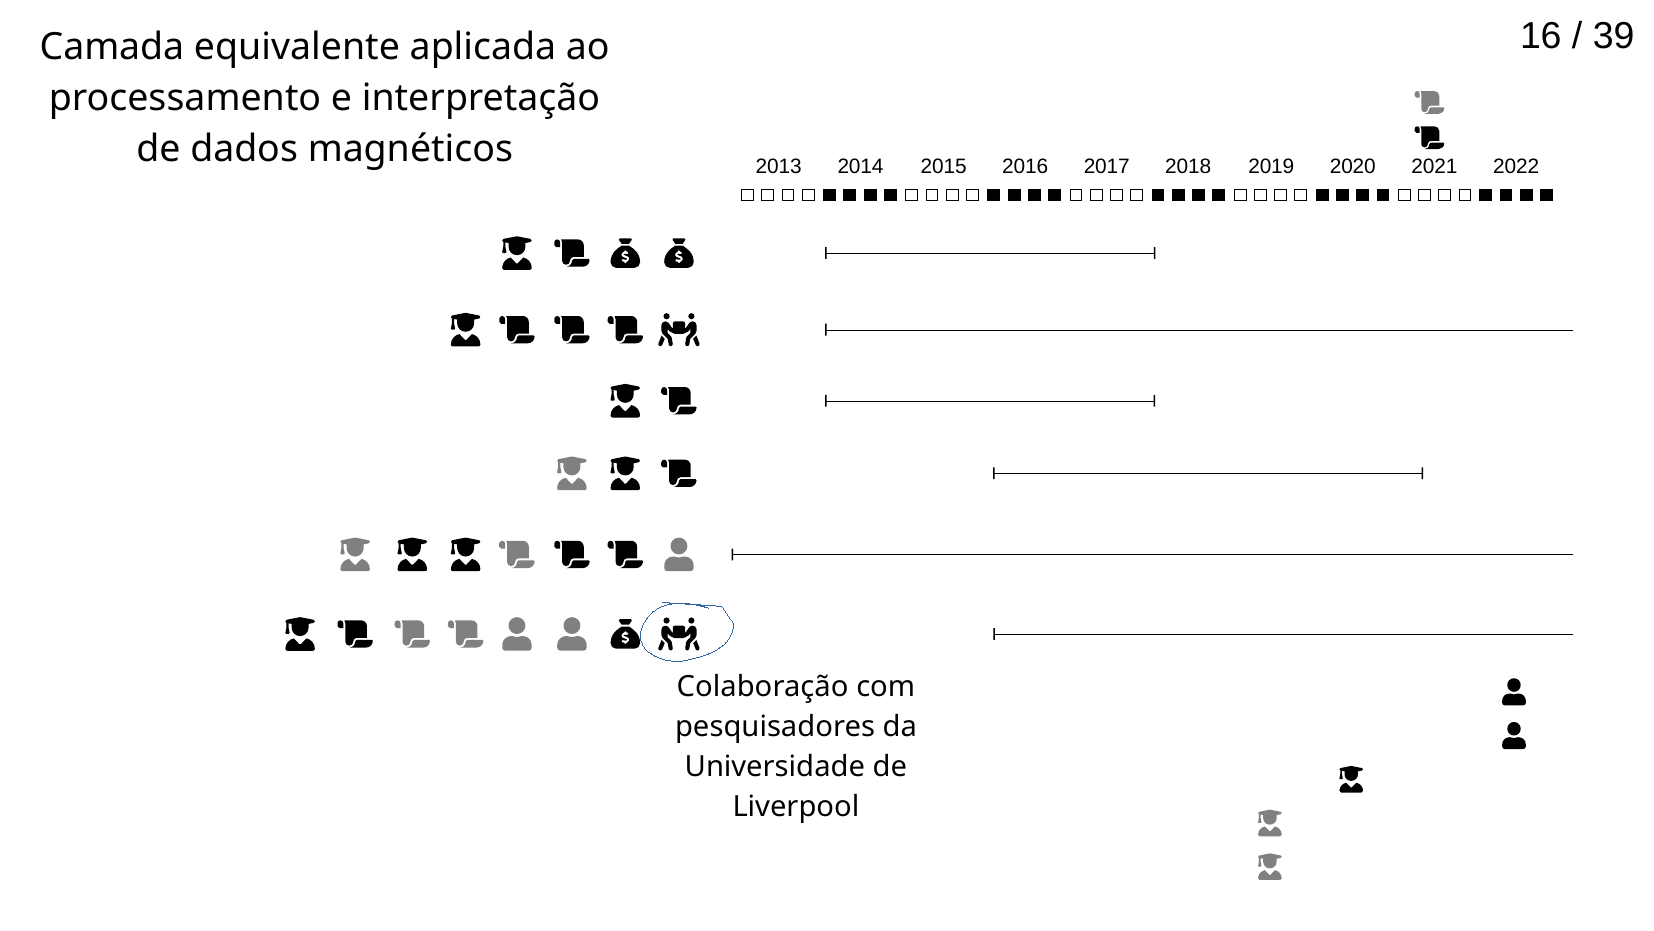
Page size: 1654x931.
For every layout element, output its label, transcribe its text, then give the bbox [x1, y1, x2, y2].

text_box [1438, 189, 1451, 201]
picture [499, 313, 535, 346]
text_box [1212, 189, 1225, 201]
picture [610, 383, 641, 418]
text_box [946, 189, 959, 201]
text_box [1479, 189, 1492, 201]
text_box 2020 [1315, 147, 1391, 186]
text_box [782, 189, 794, 201]
text_box Camada equivalente aplicada ao processamento e interpretação de dados magnéticos [11, 33, 638, 159]
text_box 2022 [1478, 147, 1555, 186]
text_box [1413, 83, 1446, 119]
text_box [1459, 189, 1471, 201]
picture [554, 313, 590, 346]
text_box 2014 [822, 147, 899, 186]
picture [1502, 721, 1526, 750]
text_box [1008, 189, 1021, 201]
picture [285, 617, 315, 651]
picture [450, 312, 481, 347]
text_box 2017 [1068, 147, 1145, 186]
picture [502, 236, 532, 270]
text_box [1048, 189, 1061, 201]
text_box [497, 611, 536, 654]
text_box [1274, 189, 1287, 201]
text_box [1152, 189, 1164, 201]
text_box [1254, 189, 1267, 201]
text_box [1336, 189, 1349, 201]
text_box 2018 [1150, 147, 1227, 186]
text_box [823, 189, 836, 201]
text_box [864, 189, 877, 201]
picture [607, 313, 644, 346]
picture [450, 537, 481, 572]
text_box [1070, 189, 1082, 201]
text_box [1540, 189, 1553, 201]
text_box [333, 532, 372, 575]
text_box [1110, 189, 1123, 201]
text_box [552, 611, 591, 654]
text_box [884, 189, 897, 201]
text_box [1028, 189, 1041, 201]
picture [337, 618, 373, 650]
text_box Colaboração com pesquisadores da Universidade de Liverpool [616, 673, 977, 818]
picture [658, 313, 700, 347]
text_box [761, 189, 774, 201]
text_box [550, 450, 589, 493]
text_box [1090, 189, 1103, 201]
picture [554, 538, 590, 571]
text_box <number> / 39 [1375, 0, 1654, 71]
text_box [843, 189, 856, 201]
picture [1414, 124, 1445, 151]
text_box [1356, 189, 1369, 201]
text_box [1418, 189, 1431, 201]
text_box [1520, 189, 1533, 201]
text_box 2015 [905, 147, 982, 186]
text_box [1257, 851, 1284, 880]
text_box [1294, 189, 1307, 201]
picture [610, 456, 641, 491]
text_box 2021 [1396, 147, 1473, 186]
picture [658, 617, 700, 651]
text_box [1234, 189, 1247, 201]
text_box [741, 189, 754, 201]
text_box [966, 189, 979, 201]
picture [664, 238, 694, 268]
text_box [802, 189, 815, 201]
text_box 2016 [987, 147, 1064, 186]
picture [1502, 678, 1526, 706]
text_box [1398, 189, 1411, 201]
text_box [393, 611, 432, 654]
picture [661, 385, 697, 417]
text_box [1500, 189, 1512, 201]
text_box [905, 189, 918, 201]
picture [610, 619, 641, 649]
text_box [499, 532, 538, 575]
picture [661, 457, 697, 489]
text_box [926, 189, 938, 201]
text_box [659, 534, 698, 577]
text_box [1316, 189, 1329, 201]
text_box [987, 189, 1000, 201]
text_box 2013 [740, 147, 817, 186]
text_box 2019 [1233, 147, 1310, 186]
picture [1339, 765, 1364, 793]
text_box [446, 611, 485, 654]
picture [607, 538, 644, 571]
text_box [1172, 189, 1185, 201]
picture [610, 238, 641, 268]
picture [554, 237, 590, 269]
text_box [1258, 808, 1284, 838]
text_box [1192, 189, 1205, 201]
picture [397, 537, 428, 572]
text_box [1377, 189, 1389, 201]
text_box [1130, 189, 1143, 201]
